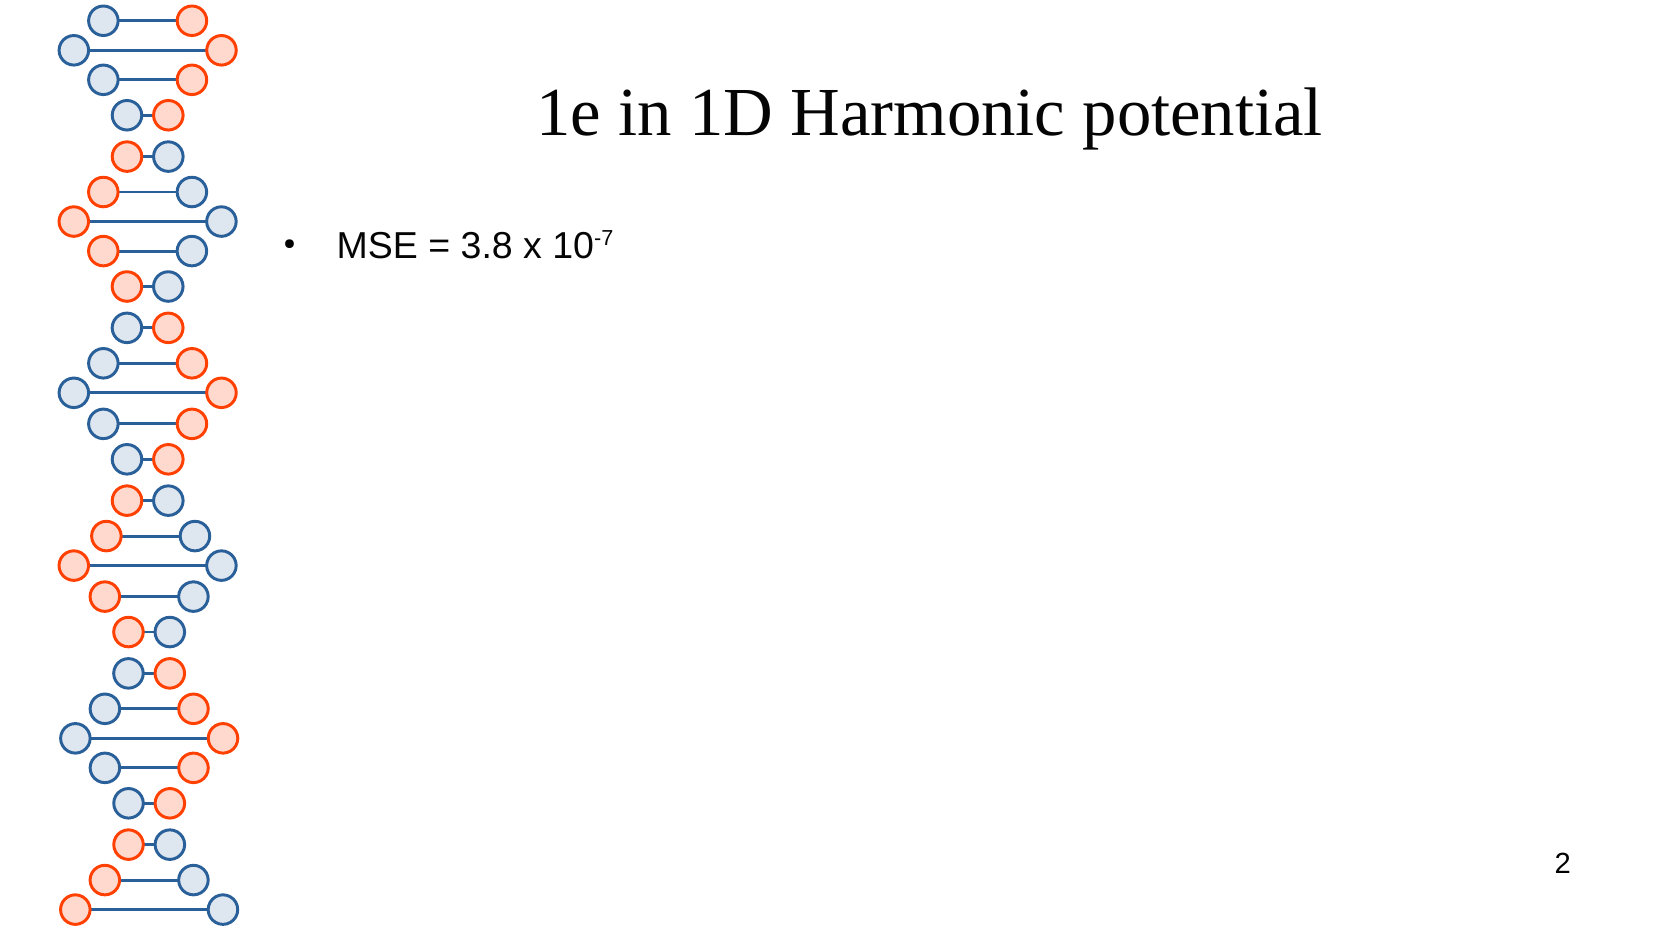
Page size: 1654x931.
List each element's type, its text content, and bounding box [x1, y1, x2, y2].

list MSE = 3.8 x 10-7 [265, 224, 1595, 764]
title 1e in 1D Harmonic potential [265, 35, 1595, 189]
